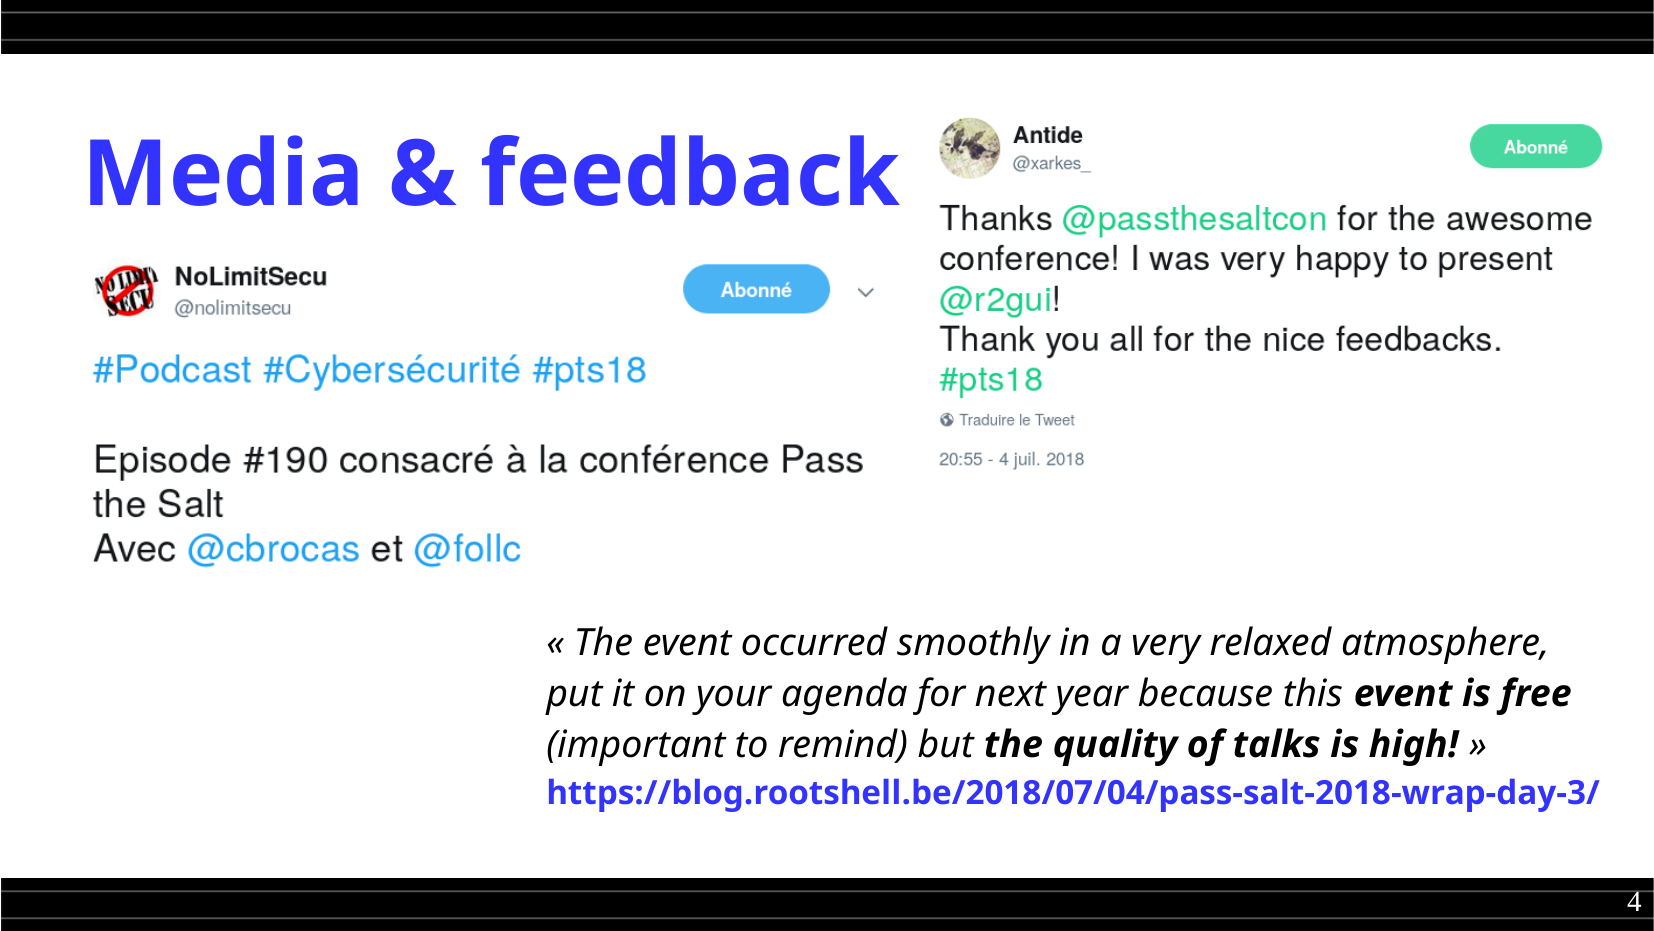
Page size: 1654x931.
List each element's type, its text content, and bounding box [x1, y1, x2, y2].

text_box « The event occurred smoothly in a very relaxed atmosphere, put it on your agenda for next year because this event is free (important to remind) but the quality of talks is high! » https://blog.rootshell.be/2018/07/04/pass-salt-2018-wrap-day-3/ [531, 608, 1630, 845]
picture [1, 878, 1654, 931]
picture [1, 0, 1654, 54]
picture [910, 100, 1617, 480]
picture [79, 248, 892, 578]
title Media & feedback [82, 92, 1571, 249]
